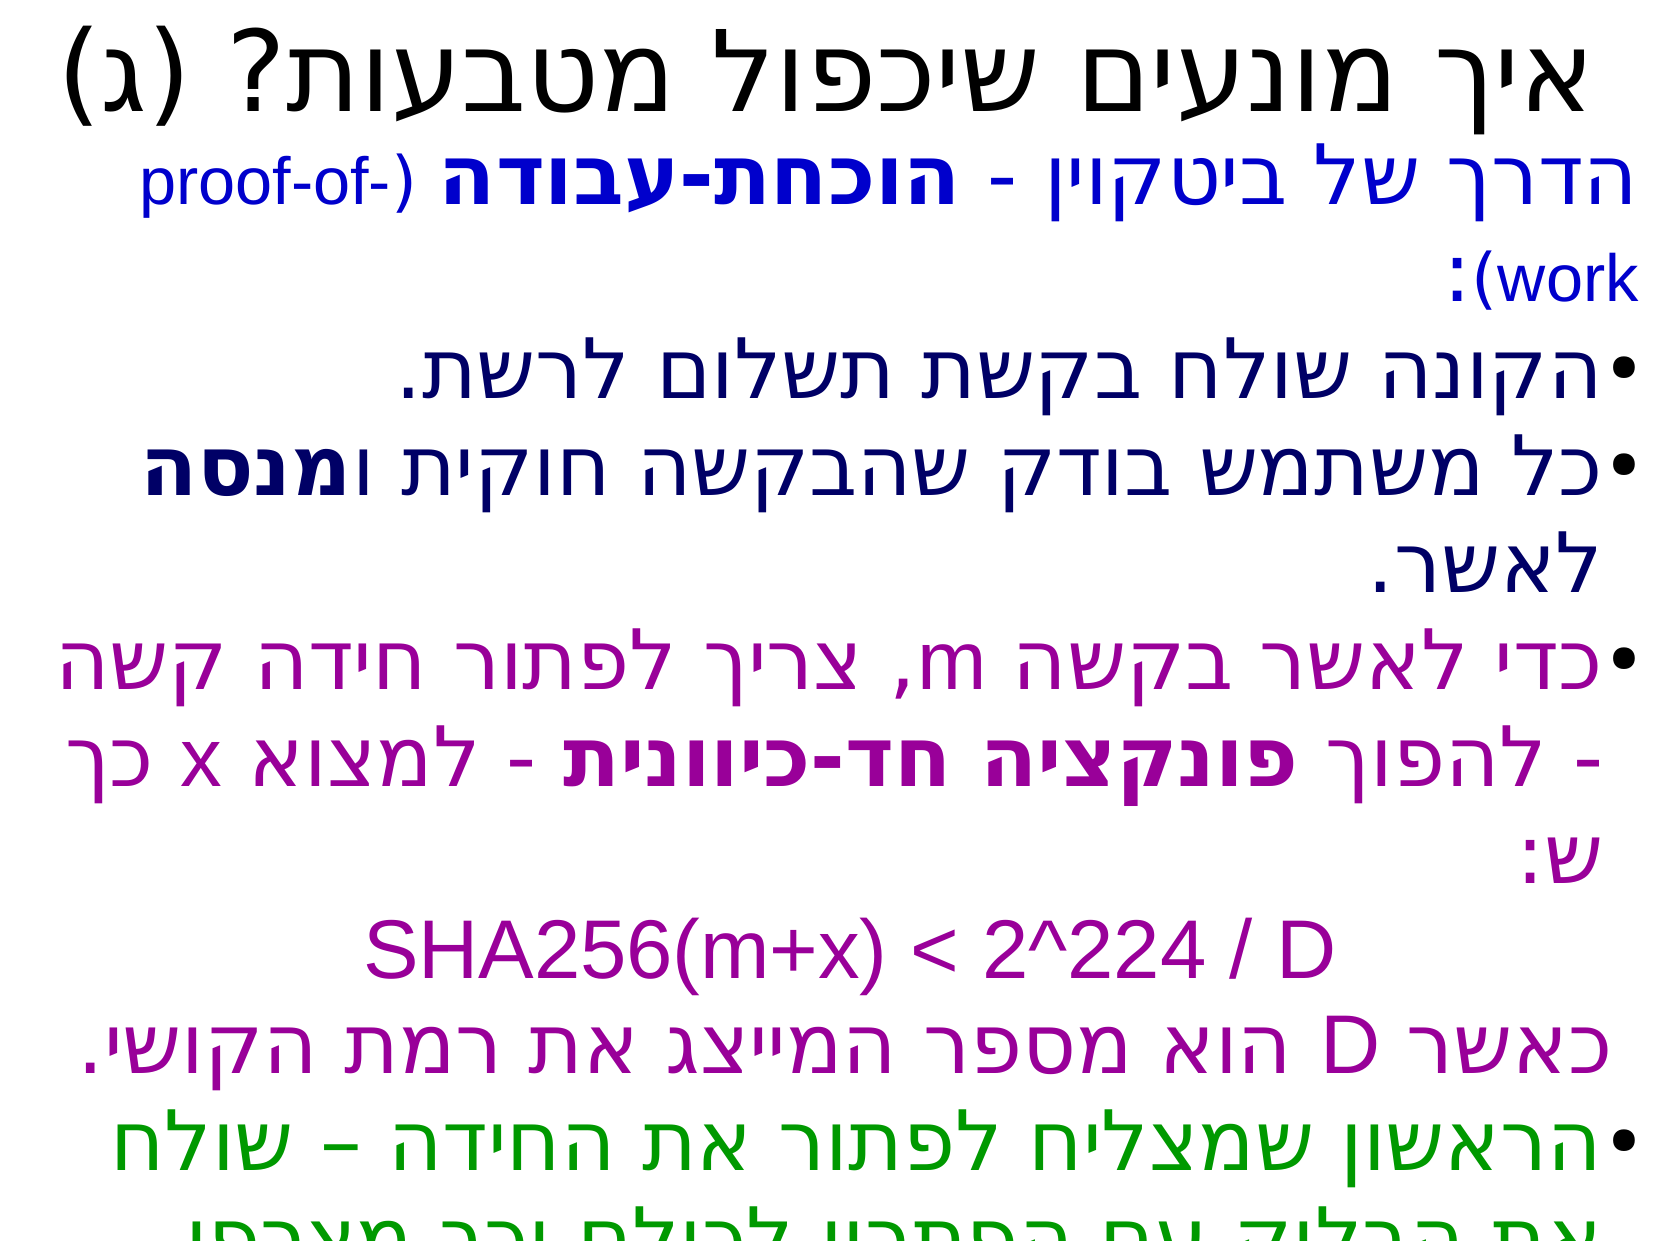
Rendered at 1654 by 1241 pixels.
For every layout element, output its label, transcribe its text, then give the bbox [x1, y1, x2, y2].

text_box איך מונעים שיכפול מטבעות? (ג) [0, 0, 1654, 120]
text_box הדרך של ביטקוין - הוכחת-עבודה (proof-of-work): הקונה שולח בקשת תשלום לרשת. כל משתמש בודק שהבקשה חוקית ומנסה לאשר. כדי לאשר בקשה m, צריך לפתור חידה קשה - להפוך פונקציה חד-כיוונית - למצוא x כך ש: SHA256(m+x) < 2^224 / D כאשר D הוא מספר המייצג את רמת הקושי. הראשון שמצליח לפתור את החידה – שולח את הבלוק עם הפתרון לכולם וכך מצרפו לשרשרת. הדגמה חיה: http://blockchain.mit.edu/how-blockchain-works התחזות לא תעזור – המערכת חסינה ל-Sybil! [0, 120, 1654, 1222]
